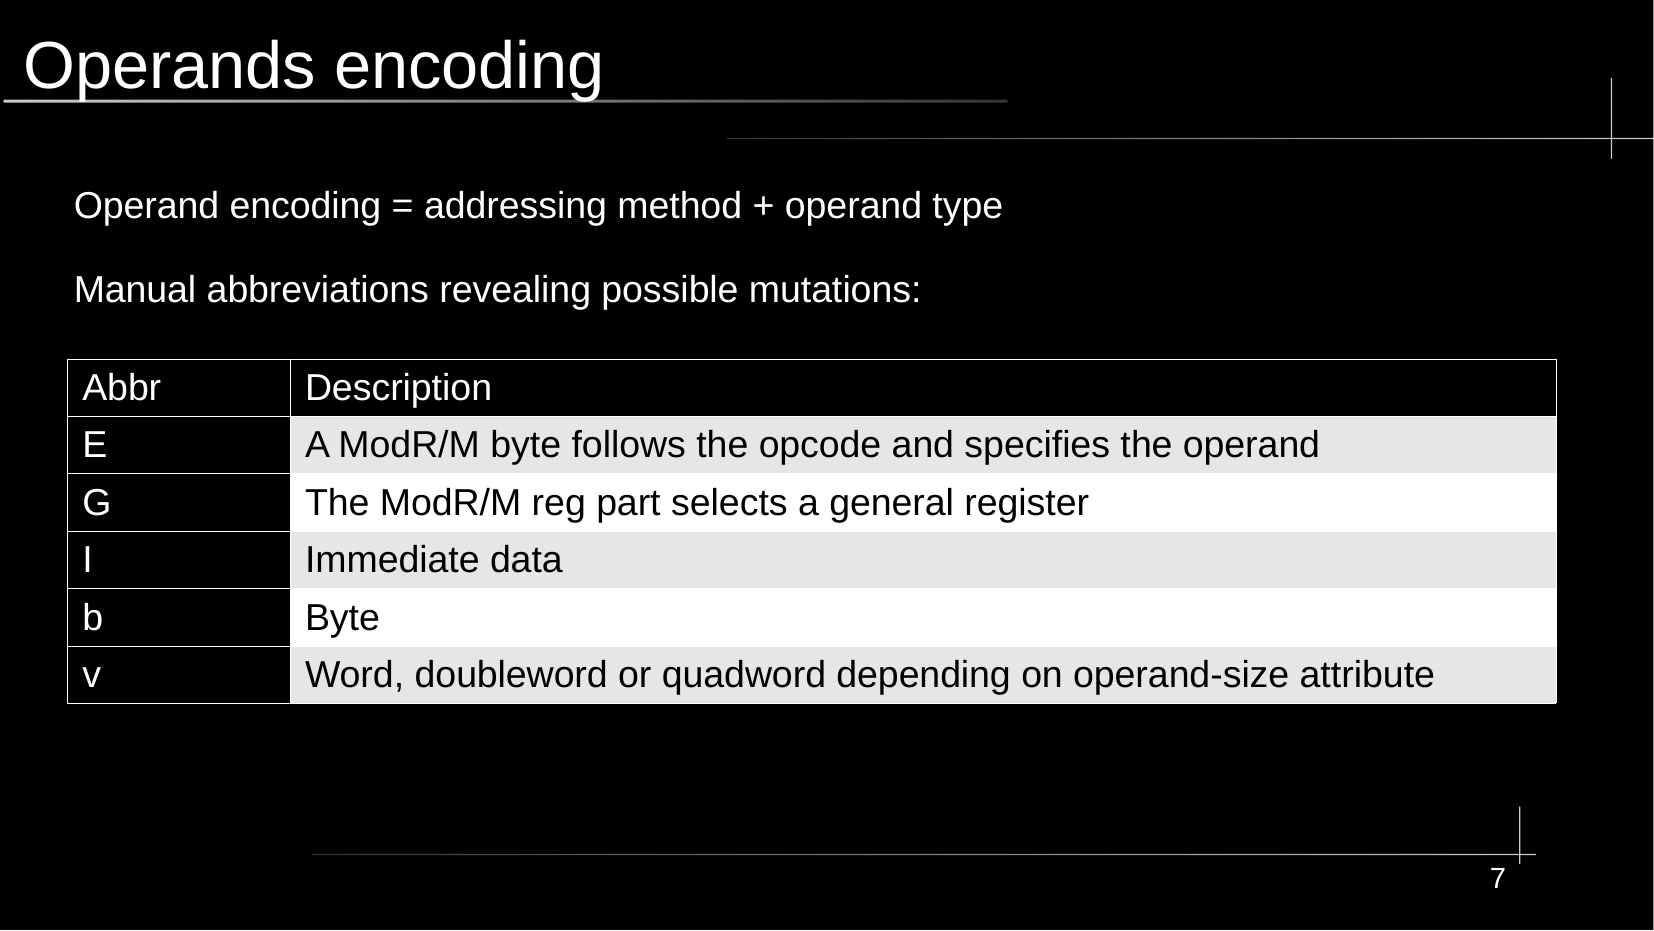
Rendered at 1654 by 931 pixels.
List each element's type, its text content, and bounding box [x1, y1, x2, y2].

table_cell E [68, 417, 290, 473]
table_cell I [68, 532, 290, 588]
table_cell Word, doubleword or quadword depending on operand-size attribute [291, 647, 1556, 703]
title Operands encoding [23, 11, 1589, 119]
text_box Operand encoding = addressing method + operand type Manual abbreviations revealing possible mutations: [59, 177, 1019, 318]
table_cell A ModR/M byte follows the opcode and specifies the operand [291, 417, 1556, 473]
table_cell v [68, 647, 290, 703]
table_cell The ModR/M reg part selects a general register [291, 474, 1556, 531]
table_header Description [291, 360, 1556, 416]
table_cell G [68, 474, 290, 531]
table_cell b [68, 589, 290, 646]
table_header Abbr [68, 360, 290, 416]
table_cell Immediate data [291, 532, 1556, 588]
table_cell Byte [291, 589, 1556, 646]
